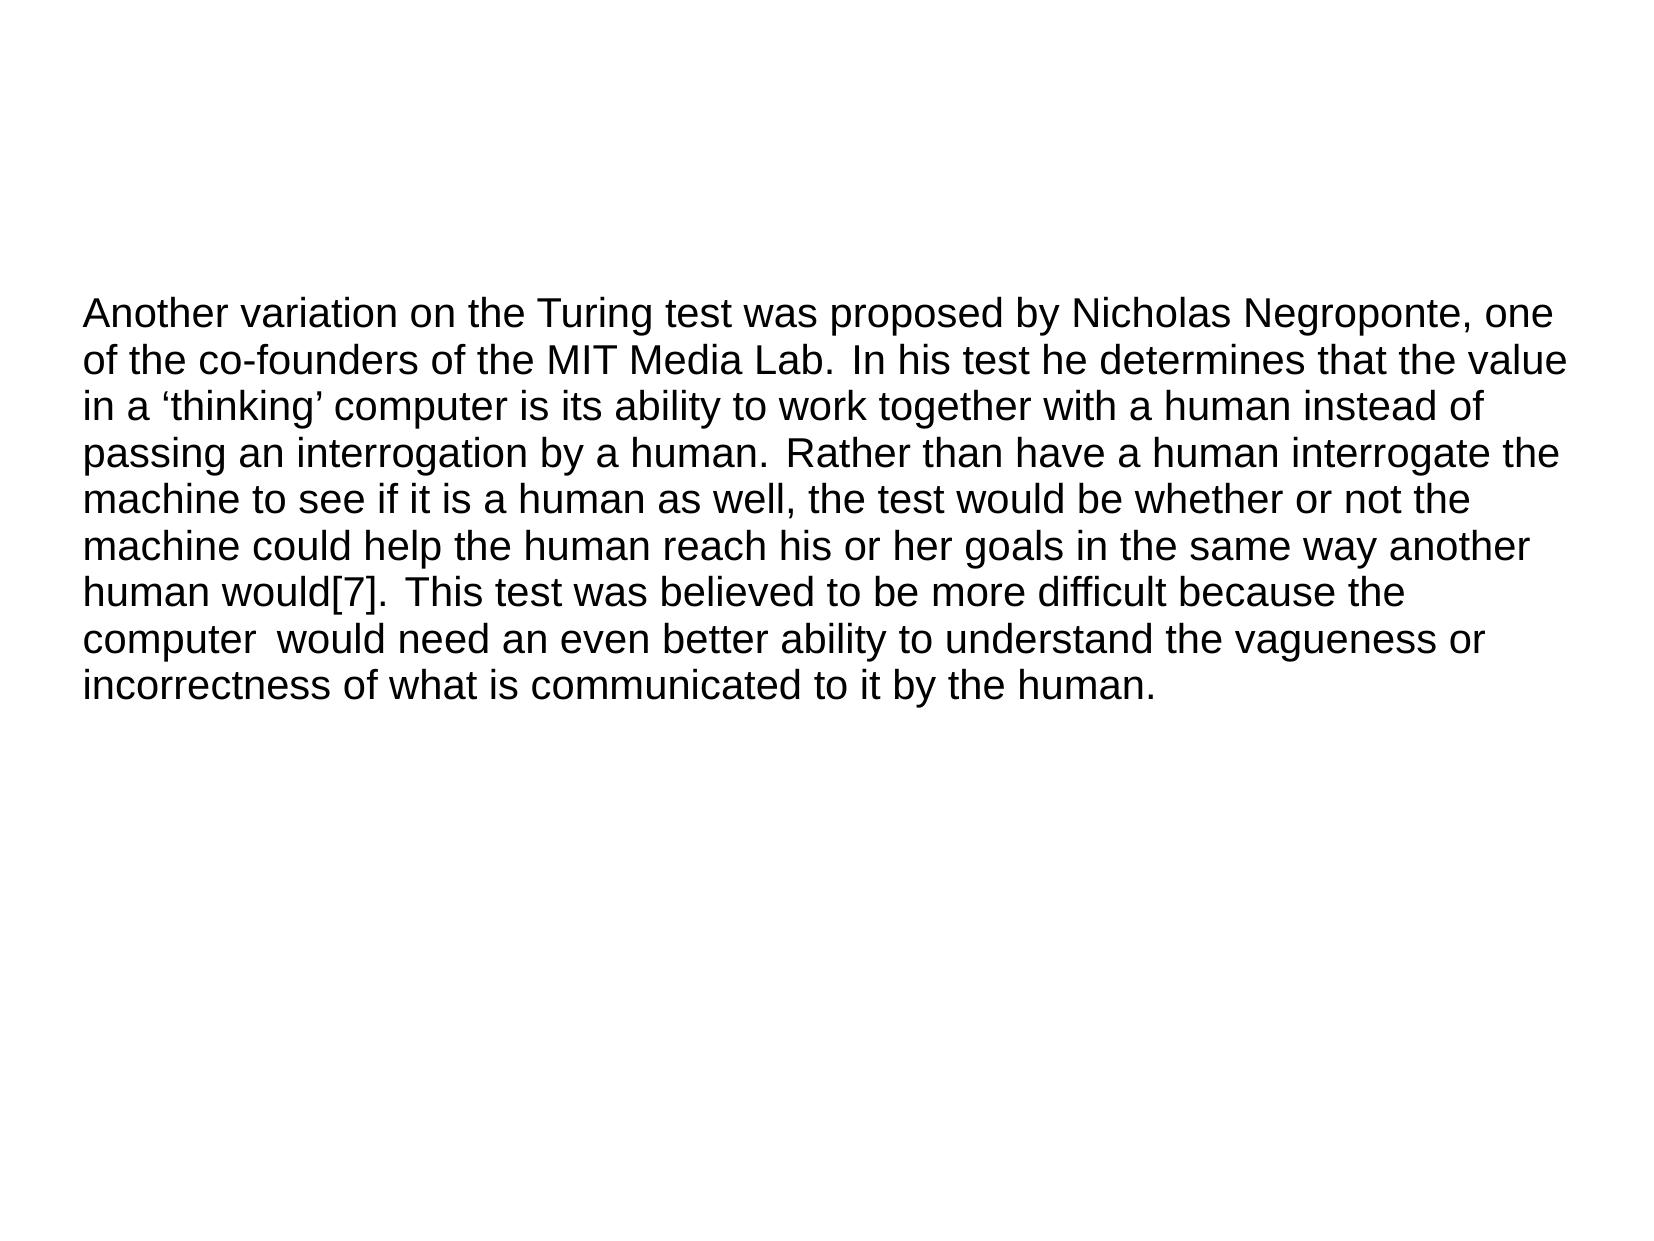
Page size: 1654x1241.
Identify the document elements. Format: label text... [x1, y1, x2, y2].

list Another variation on the Turing test was proposed by Nicholas Negroponte, one of the co-founders of the MIT Media Lab. In his test he determines that the value in a ‘thinking’ computer is its ability to work together with a human instead of passing an interrogation by a human. Rather than have a human interrogate the machine to see if it is a human as well, the test would be whether or not the machine could help the human reach his or her goals in the same way another human would[7]. This test was believed to be more difficult because the computer would need an even better ability to understand the vagueness or incorrectness of what is communicated to it by the human. [82, 290, 1571, 1109]
